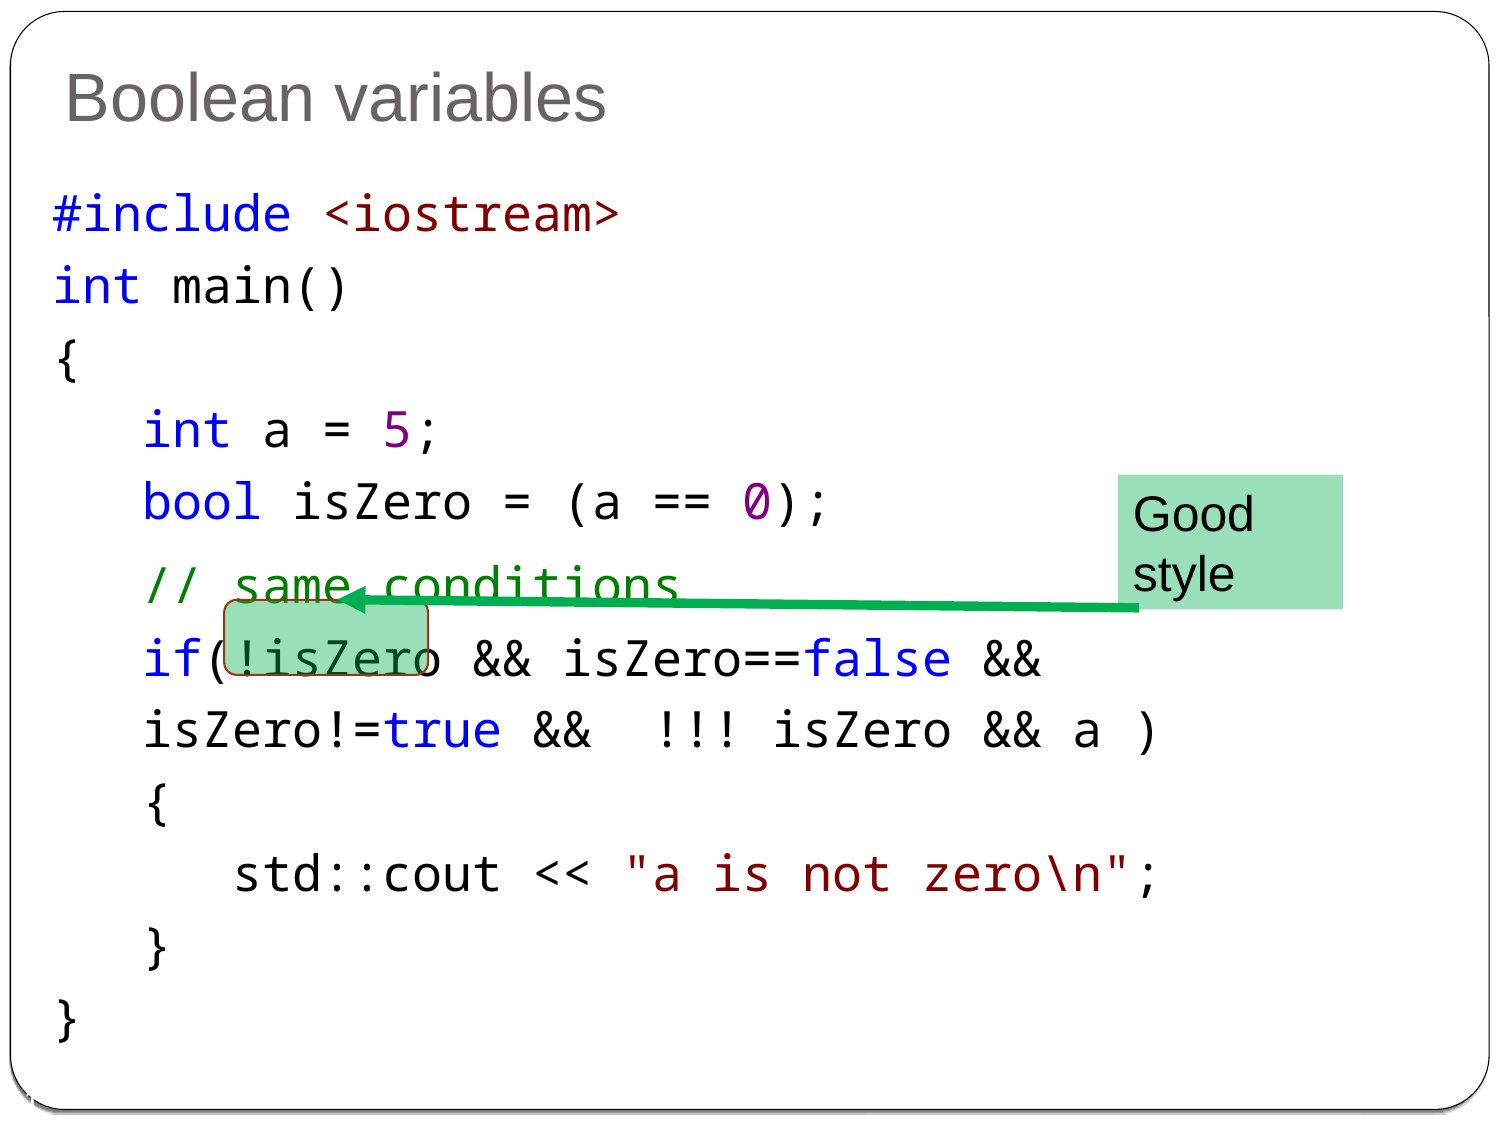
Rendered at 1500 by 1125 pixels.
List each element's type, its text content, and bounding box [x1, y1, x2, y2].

list #include <iostream> int main() { int a = 5; bool isZero = (a == 0); // same conditions if(!isZero && isZero==false && isZero!=true && !!! isZero && a ) { std::cout << "a is not zero\n"; } } [37, 162, 1463, 1088]
title Boolean variables [50, 45, 1450, 150]
slide_number <number> [0, 1074, 50, 1125]
text_box [224, 599, 429, 675]
text_box Good style [1118, 474, 1344, 610]
